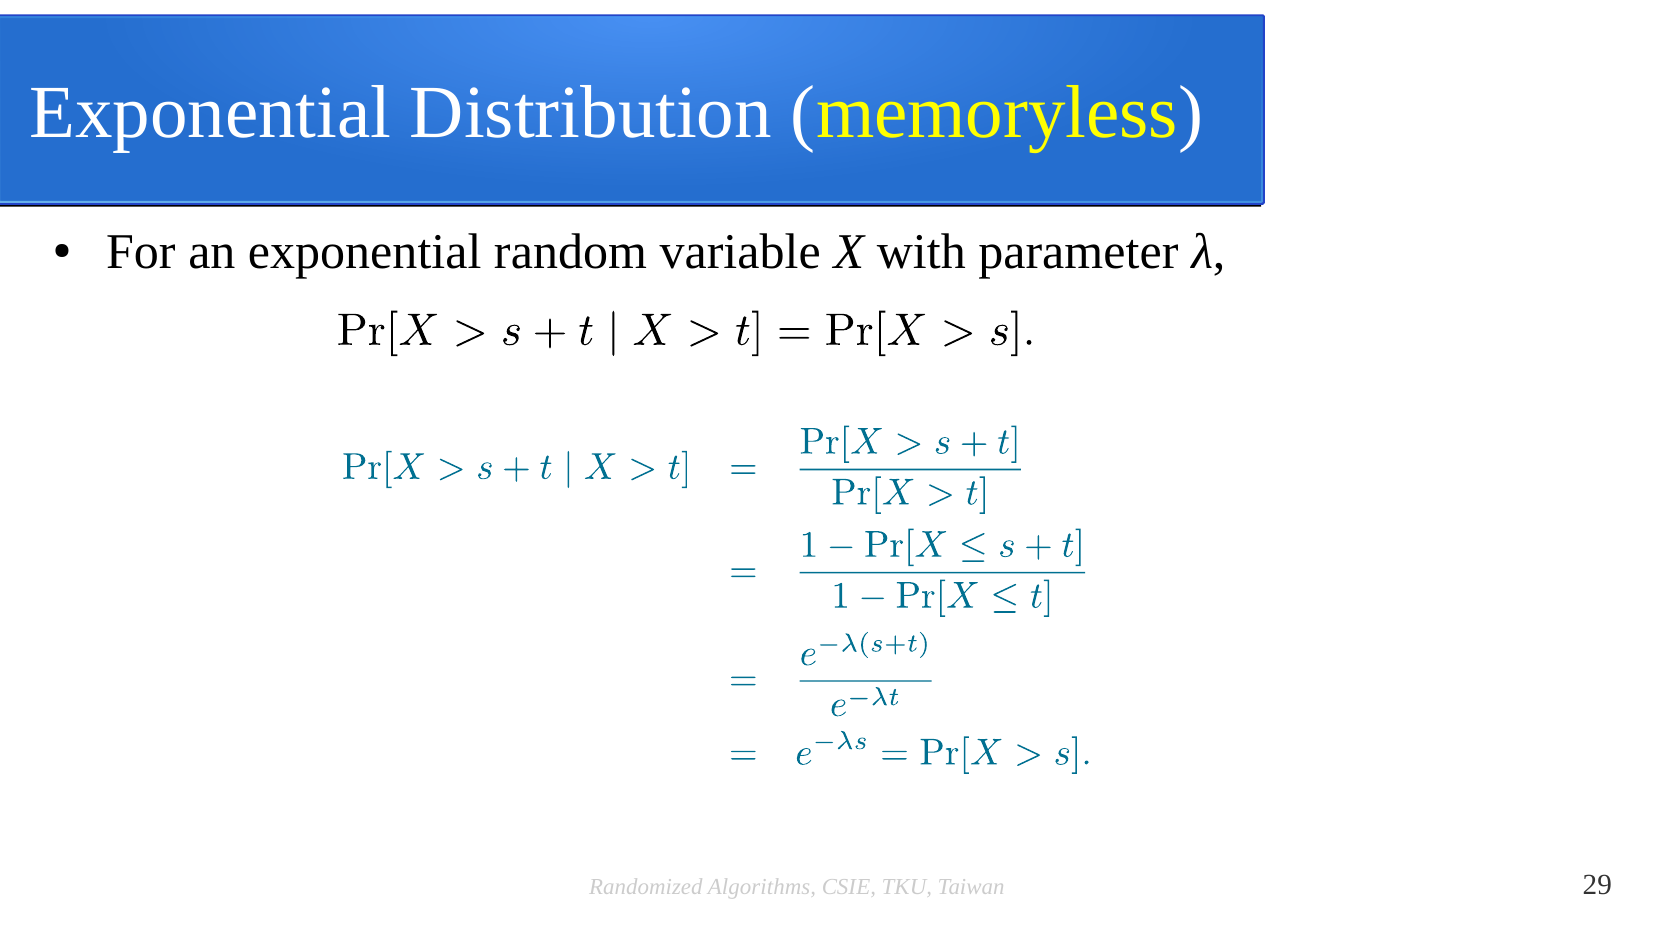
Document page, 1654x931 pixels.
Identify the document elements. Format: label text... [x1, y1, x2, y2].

list For an exponential random variable X with parameter λ, [35, 224, 1524, 764]
picture [340, 424, 1090, 776]
picture [336, 310, 1032, 357]
title Exponential Distribution (memoryless) [29, 35, 1247, 189]
